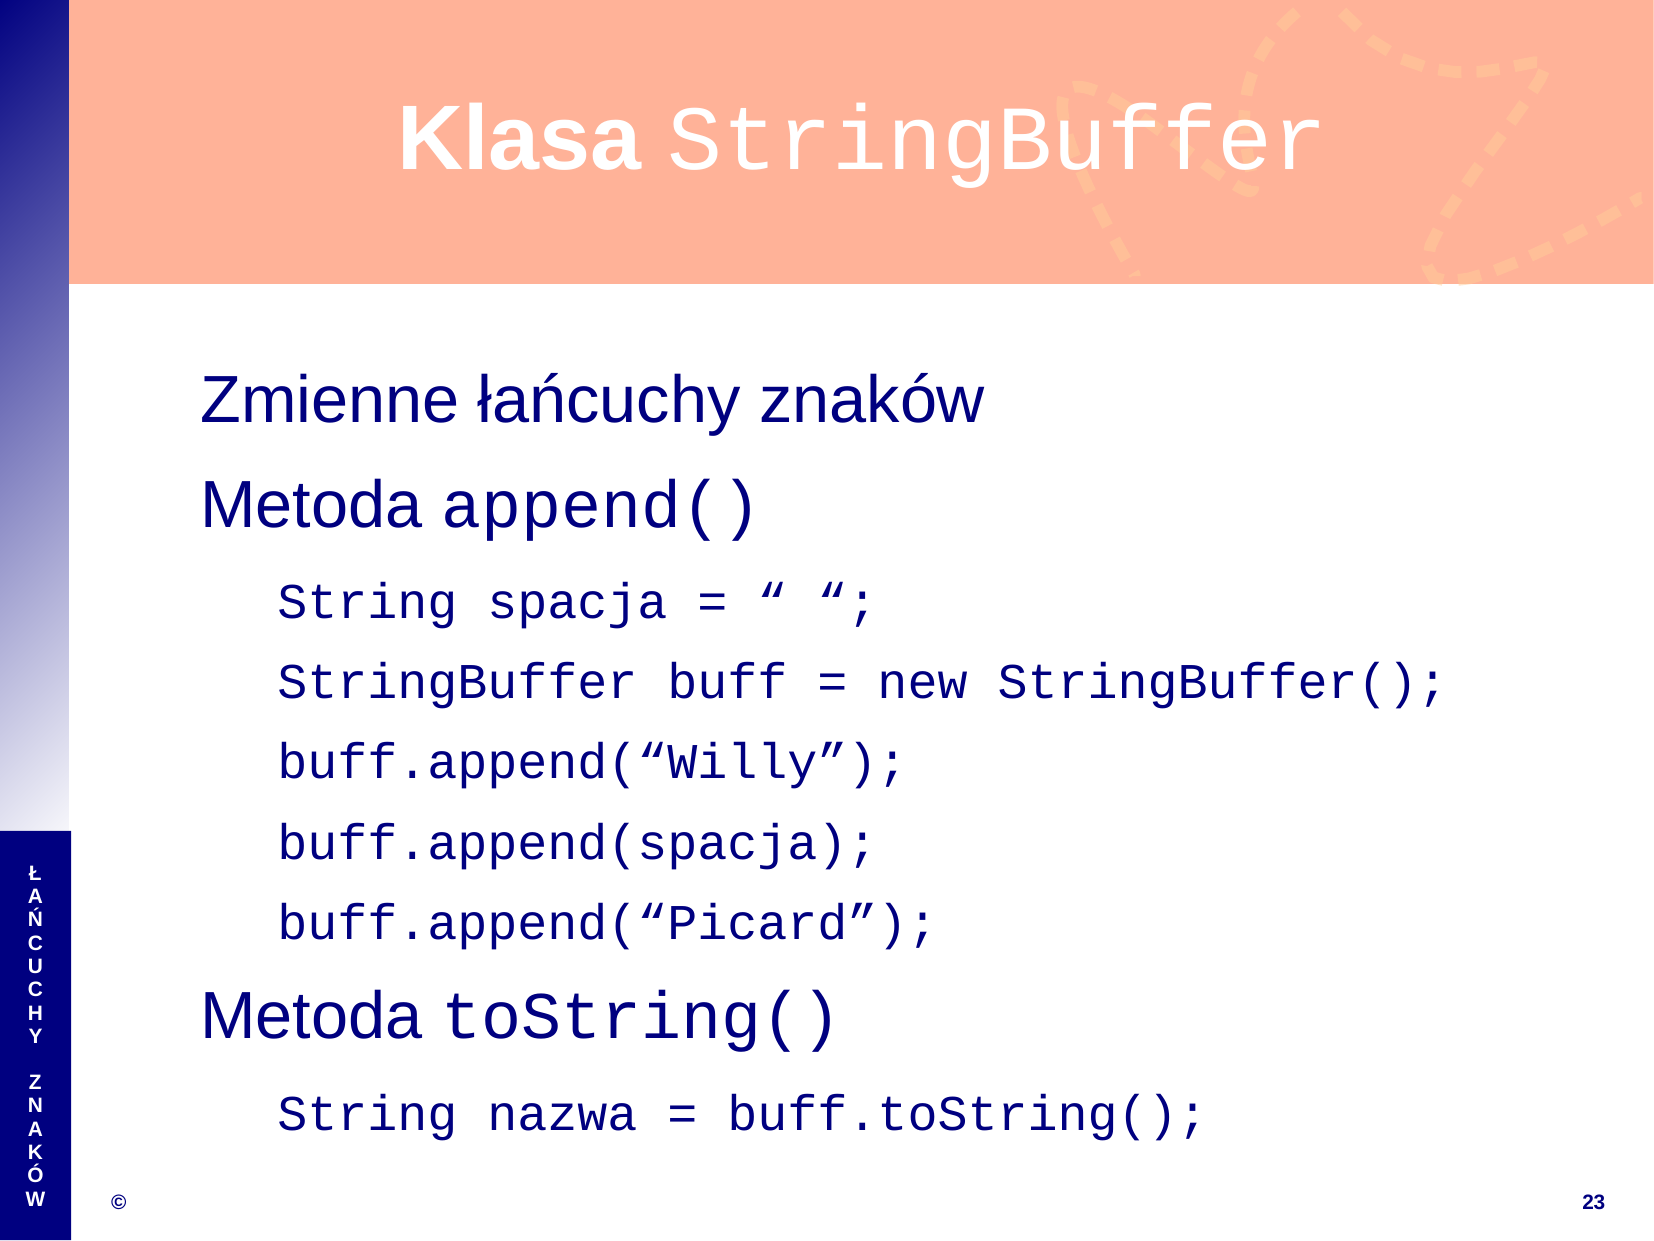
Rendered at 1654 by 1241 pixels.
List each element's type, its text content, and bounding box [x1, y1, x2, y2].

list Zmienne łańcuchy znaków Metoda append() String spacja = “ “; StringBuffer buff = new StringBuffer(); buff.append(“Willy”); buff.append(spacja); buff.append(“Picard”); Metoda toString() String nazwa = buff.toString(); [230, 362, 1495, 1144]
title Klasa StringBuffer [70, 37, 1654, 246]
text_box Ł A Ń C U C H Y Z N A K Ó W [0, 831, 71, 1241]
